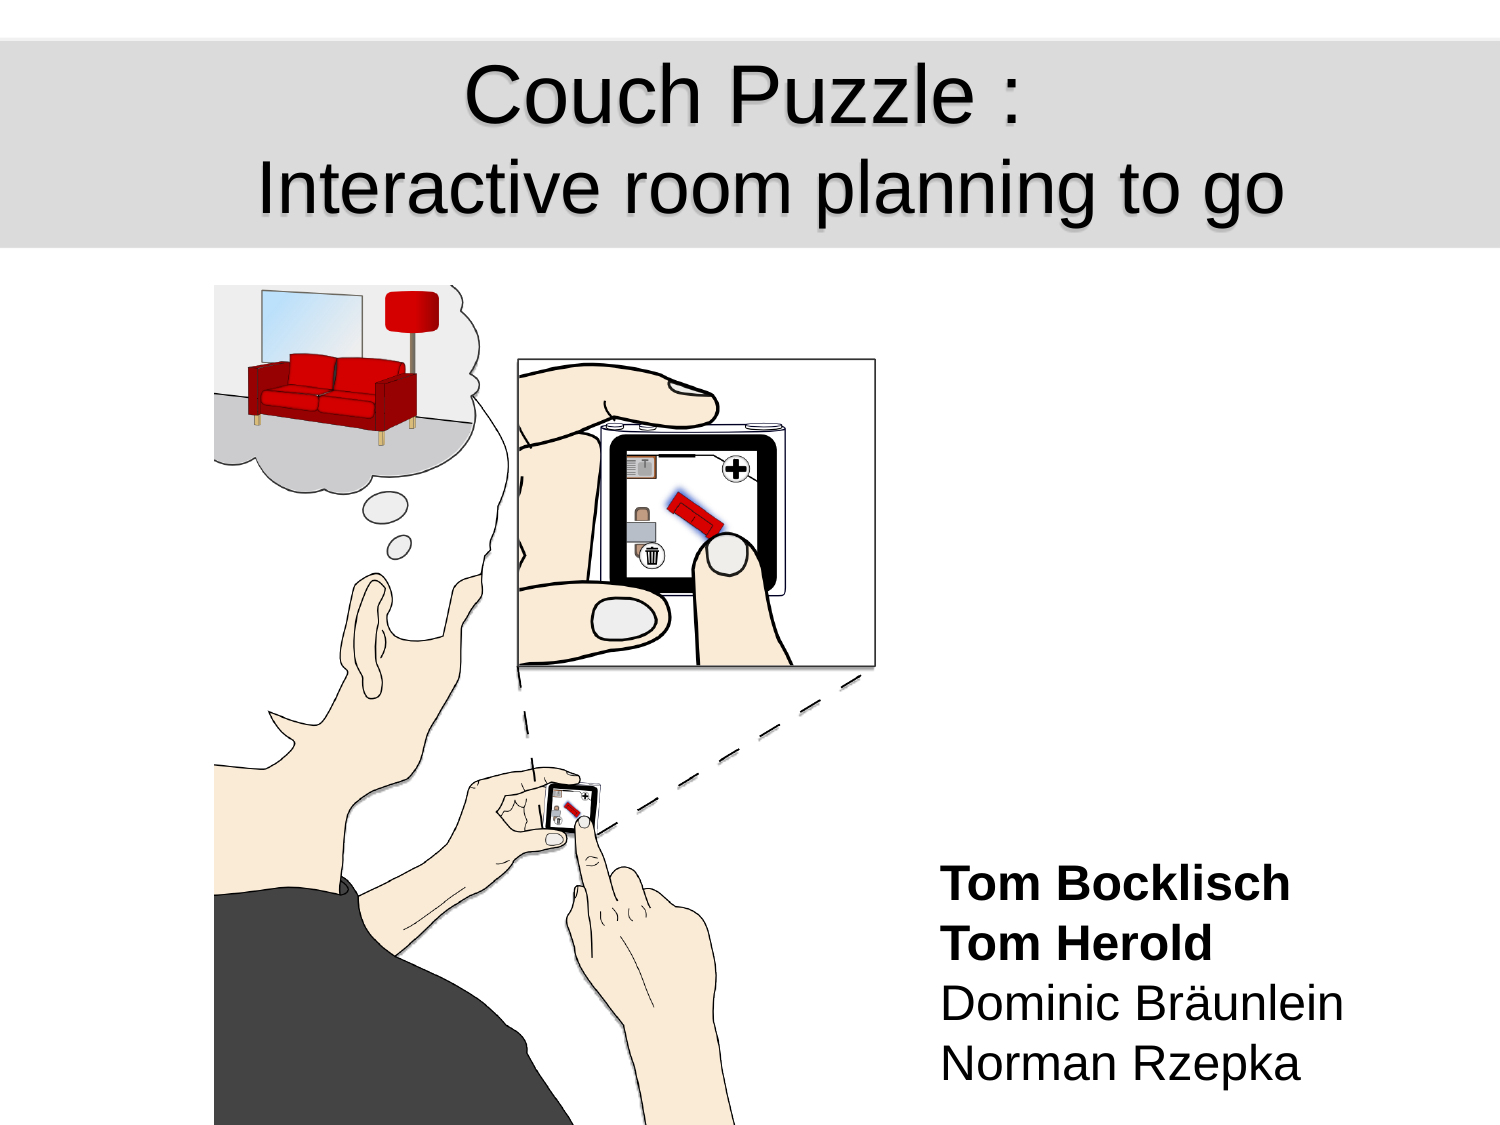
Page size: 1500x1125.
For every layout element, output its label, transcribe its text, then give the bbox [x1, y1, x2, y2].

text_box Tom Bocklisch Tom Herold Dominic Bräunlein Norman Rzepka [924, 842, 1366, 1100]
title Couch Puzzle : Interactive room planning to go [0, 37, 1500, 246]
picture [214, 285, 879, 1125]
